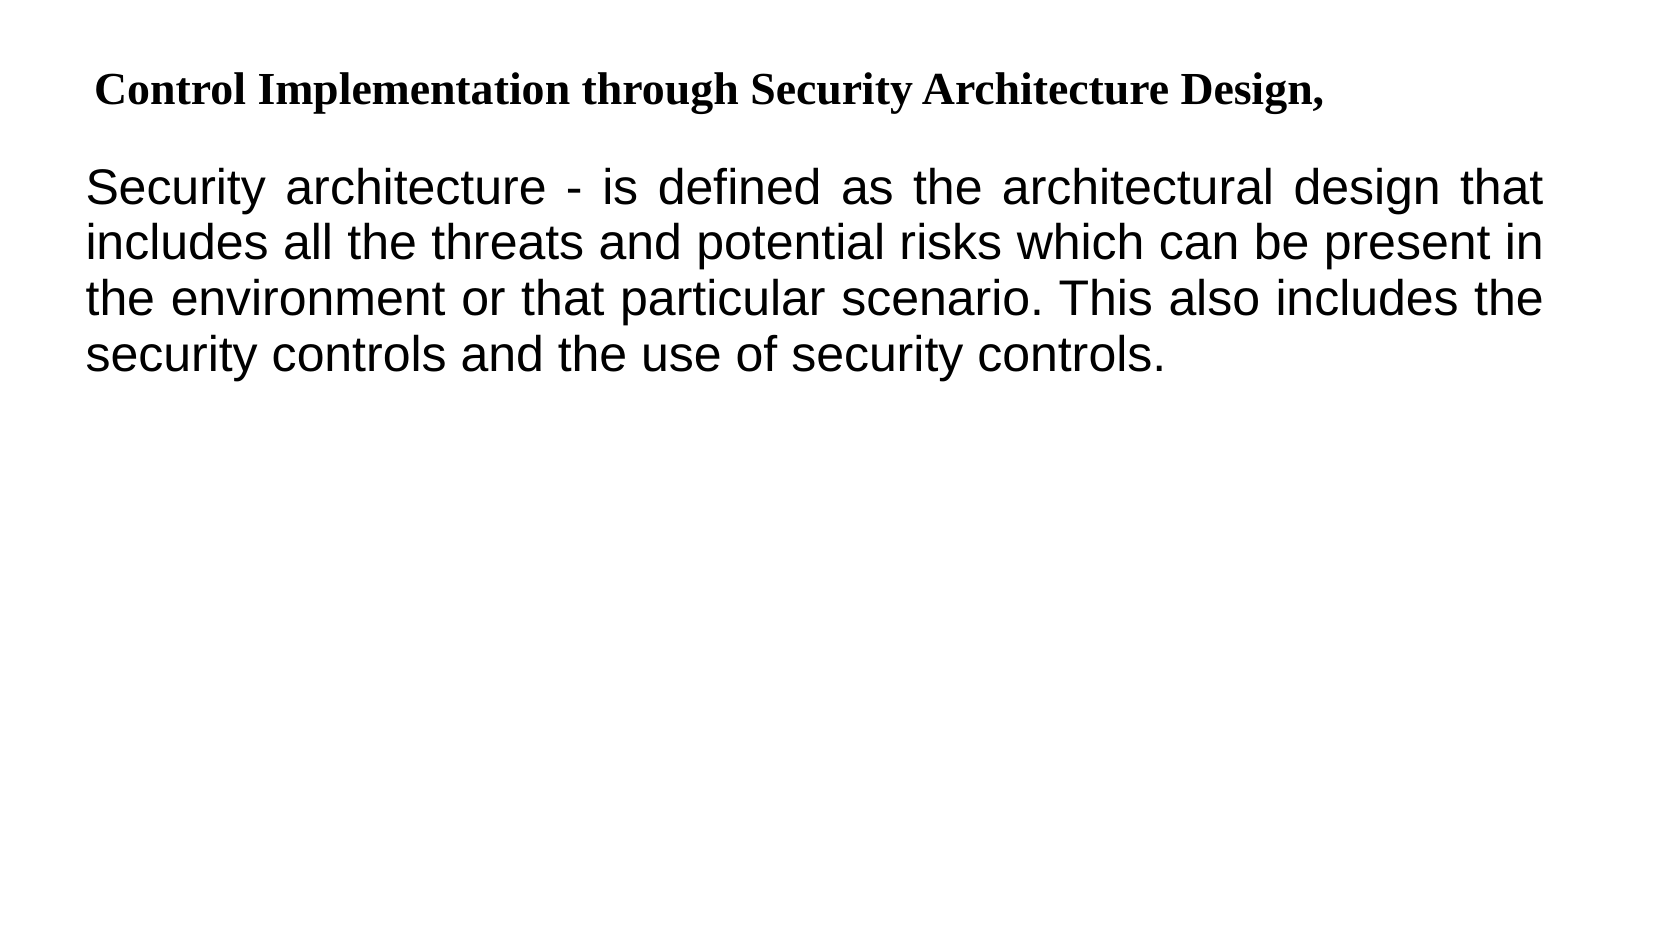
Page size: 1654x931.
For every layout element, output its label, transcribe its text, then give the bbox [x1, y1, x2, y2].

text_box Security architecture - is defined as the architectural design that includes all the threats and potential risks which can be present in the environment or that particular scenario. This also includes the security controls and the use of security controls. [70, 151, 1560, 515]
title Control Implementation through Security Architecture Design, [82, 34, 1607, 130]
